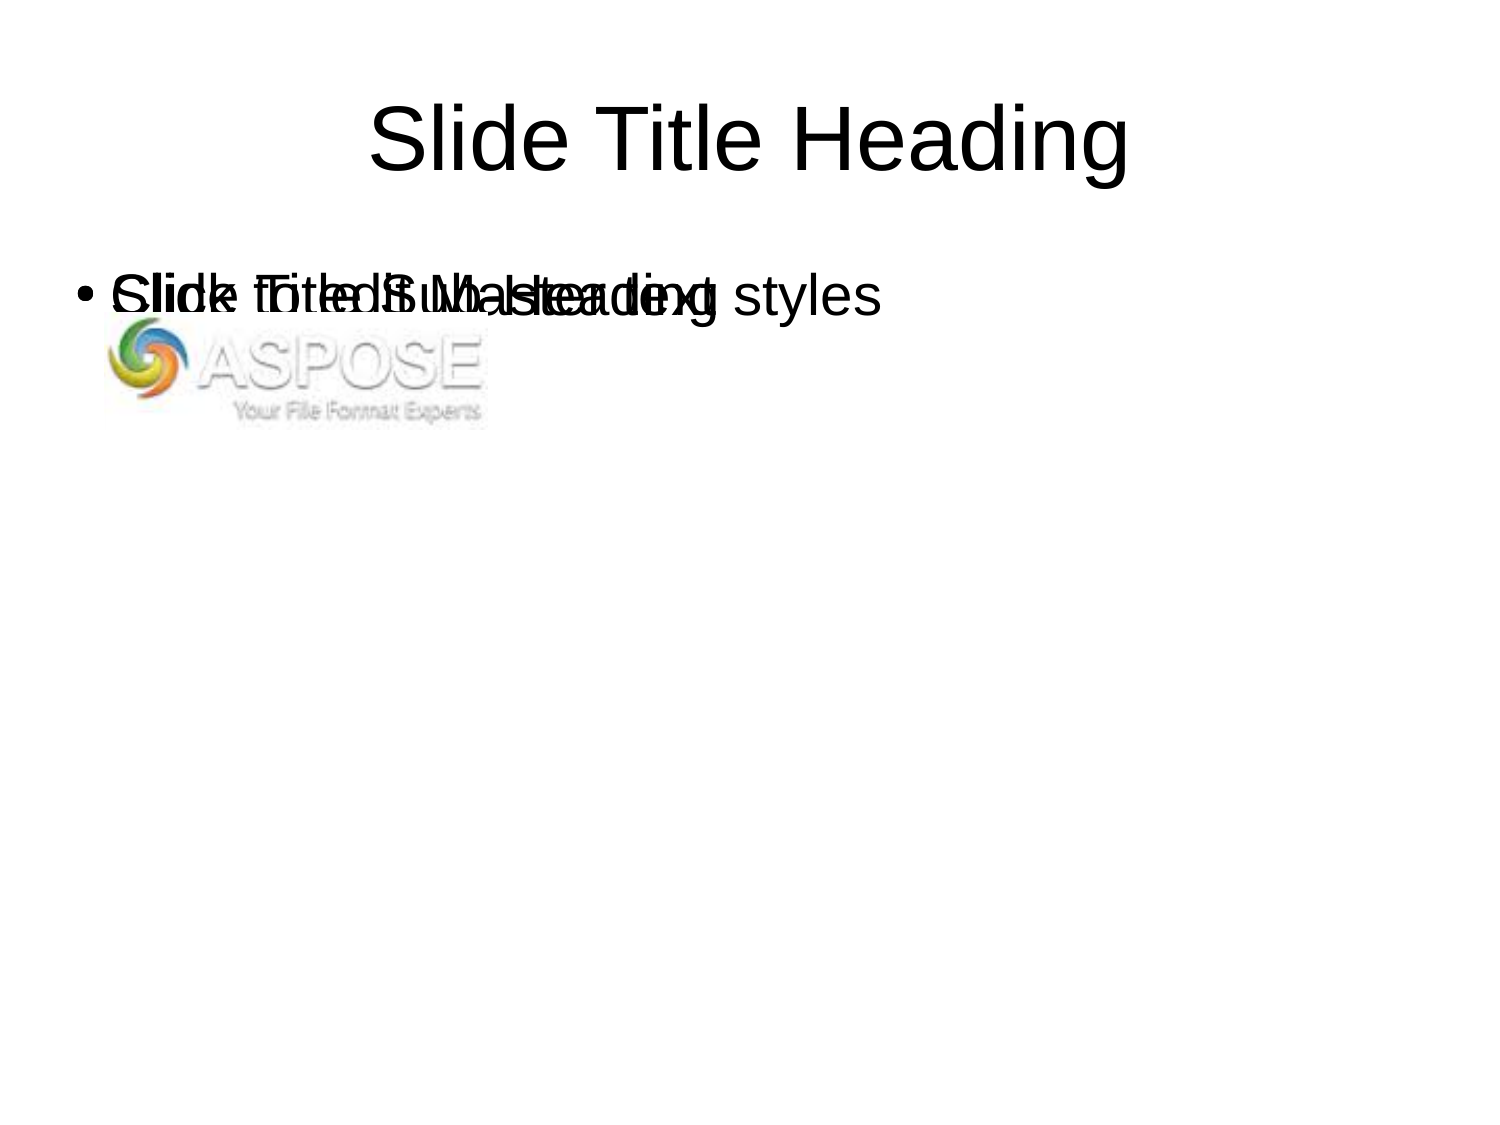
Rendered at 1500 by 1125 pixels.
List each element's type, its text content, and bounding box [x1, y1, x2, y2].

list Click to edit Master text styles [75, 262, 1425, 1005]
picture [104, 312, 488, 430]
title Slide Title Heading [75, 45, 1425, 233]
